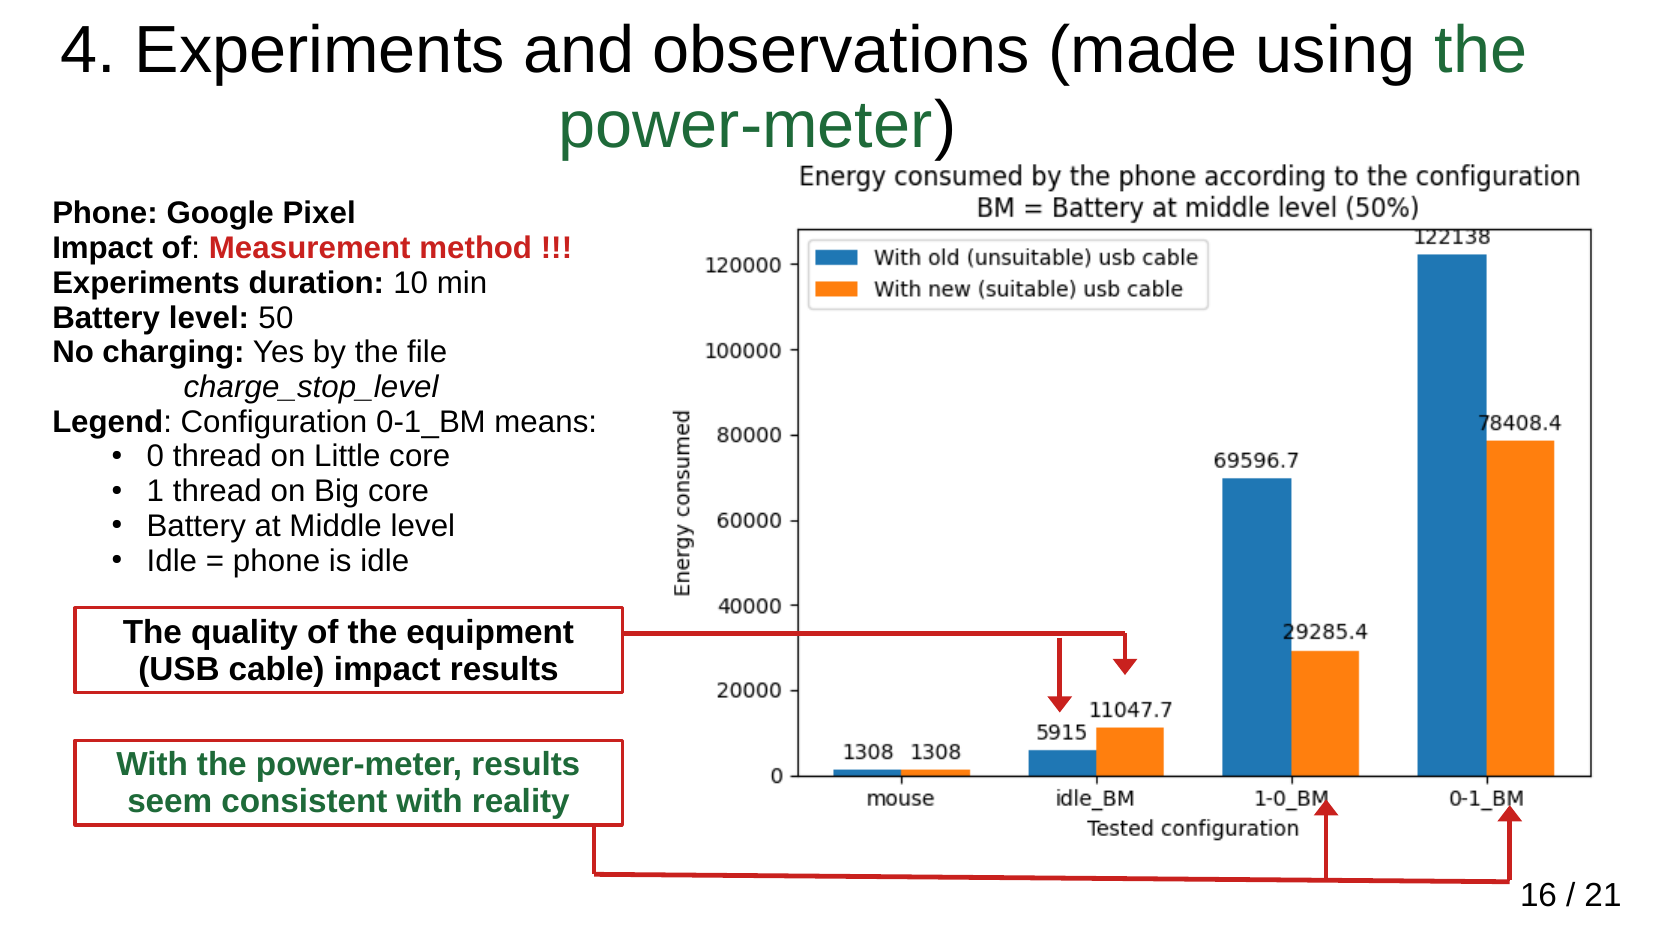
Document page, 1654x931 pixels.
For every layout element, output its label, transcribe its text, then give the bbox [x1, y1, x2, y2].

text_box The quality of the equipment (USB cable) impact results [75, 607, 623, 693]
title 4. Experiments and observations (made using the power-meter) [60, 11, 1654, 162]
picture [652, 162, 1613, 863]
text_box Phone: Google Pixel Impact of: Measurement method !!! Experiments duration: 10 min Battery level: 50 No charging: Yes by the file charge_stop_level Legend: Configuration 0-1_BM means: 0 thread on Little core 1 thread on Big core Battery at Middle level Idle = phone is idle [37, 188, 863, 611]
text_box 16 / 21 [1505, 868, 1654, 931]
text_box With the power-meter, results seem consistent with reality [75, 740, 623, 825]
